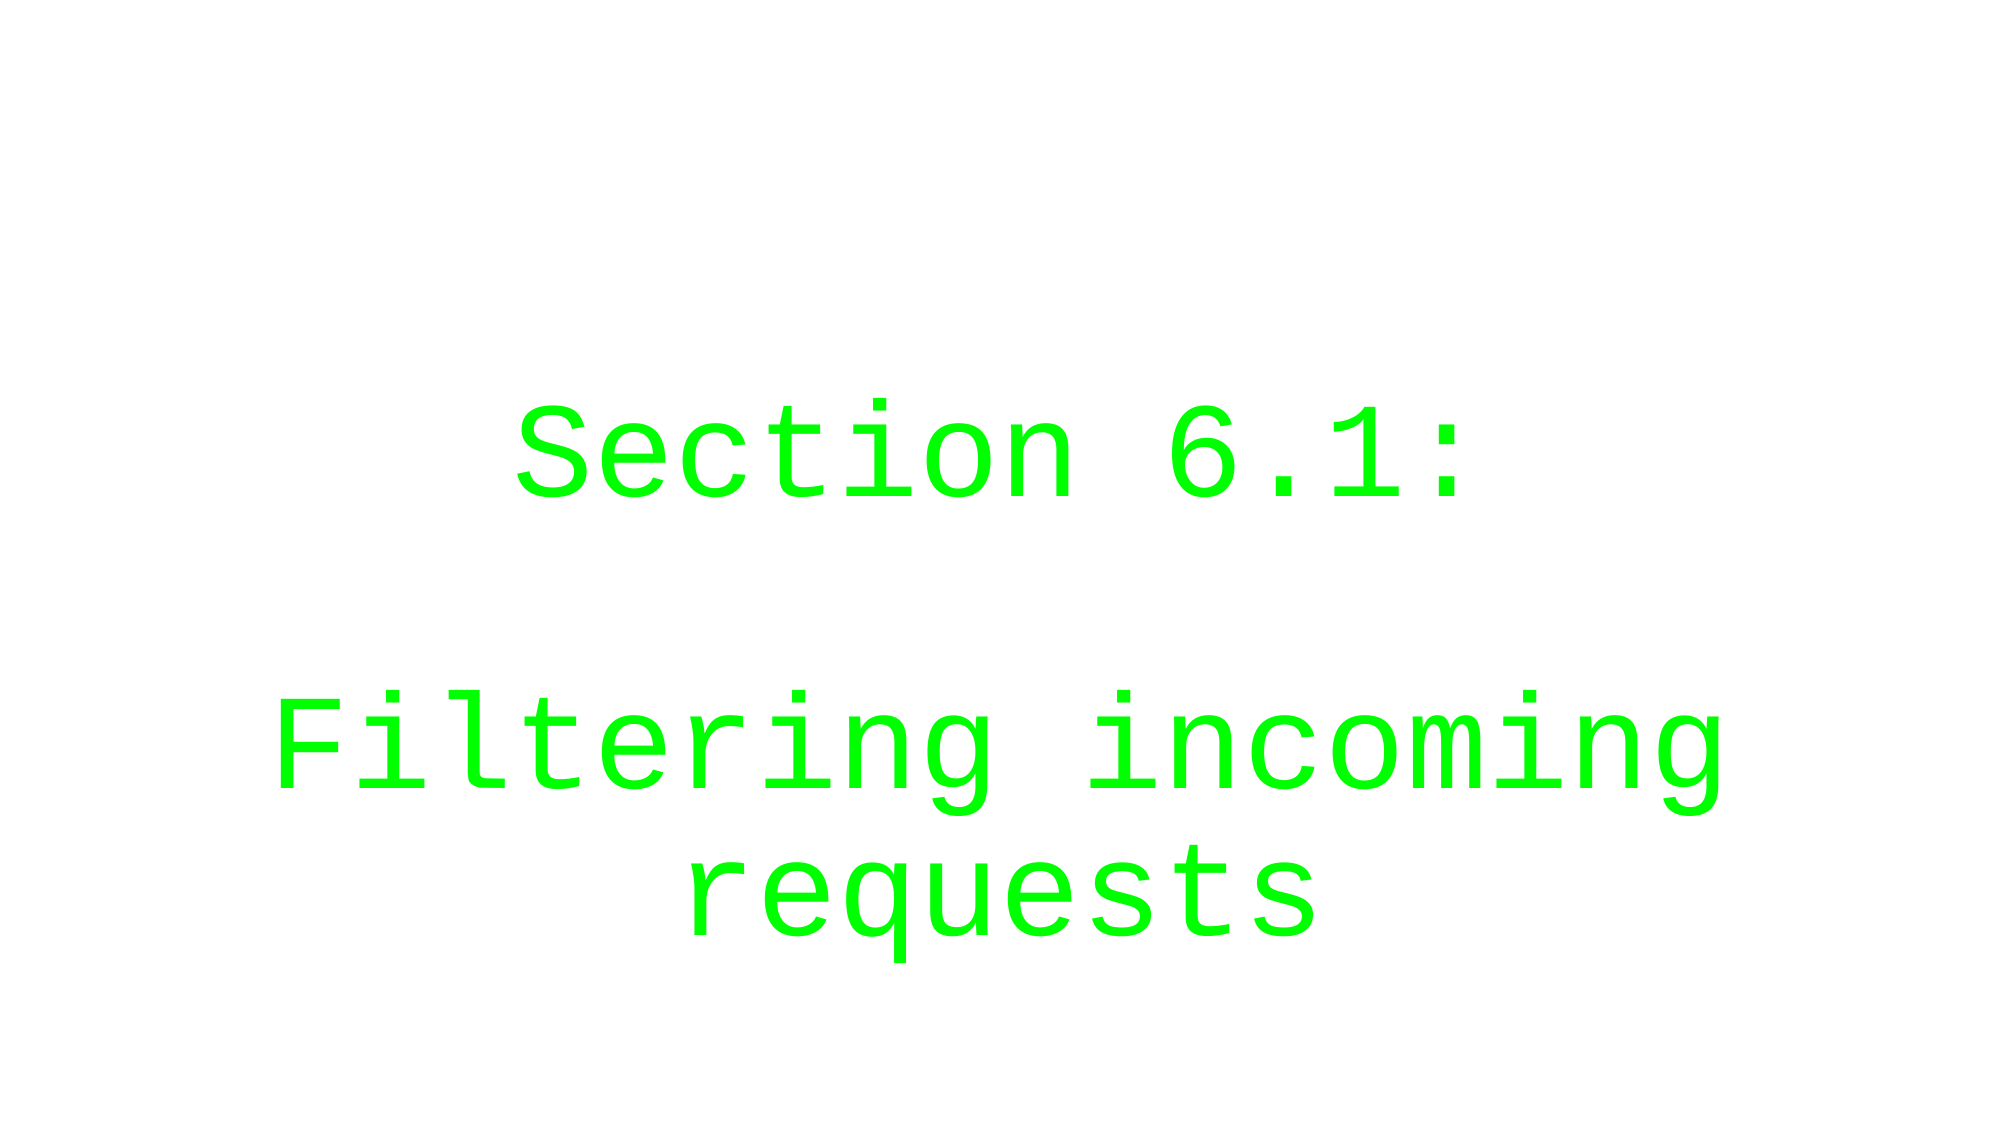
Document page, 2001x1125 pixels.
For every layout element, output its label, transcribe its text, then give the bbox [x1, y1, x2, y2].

title Section 6.1: Filtering incoming requests [0, 371, 2000, 761]
